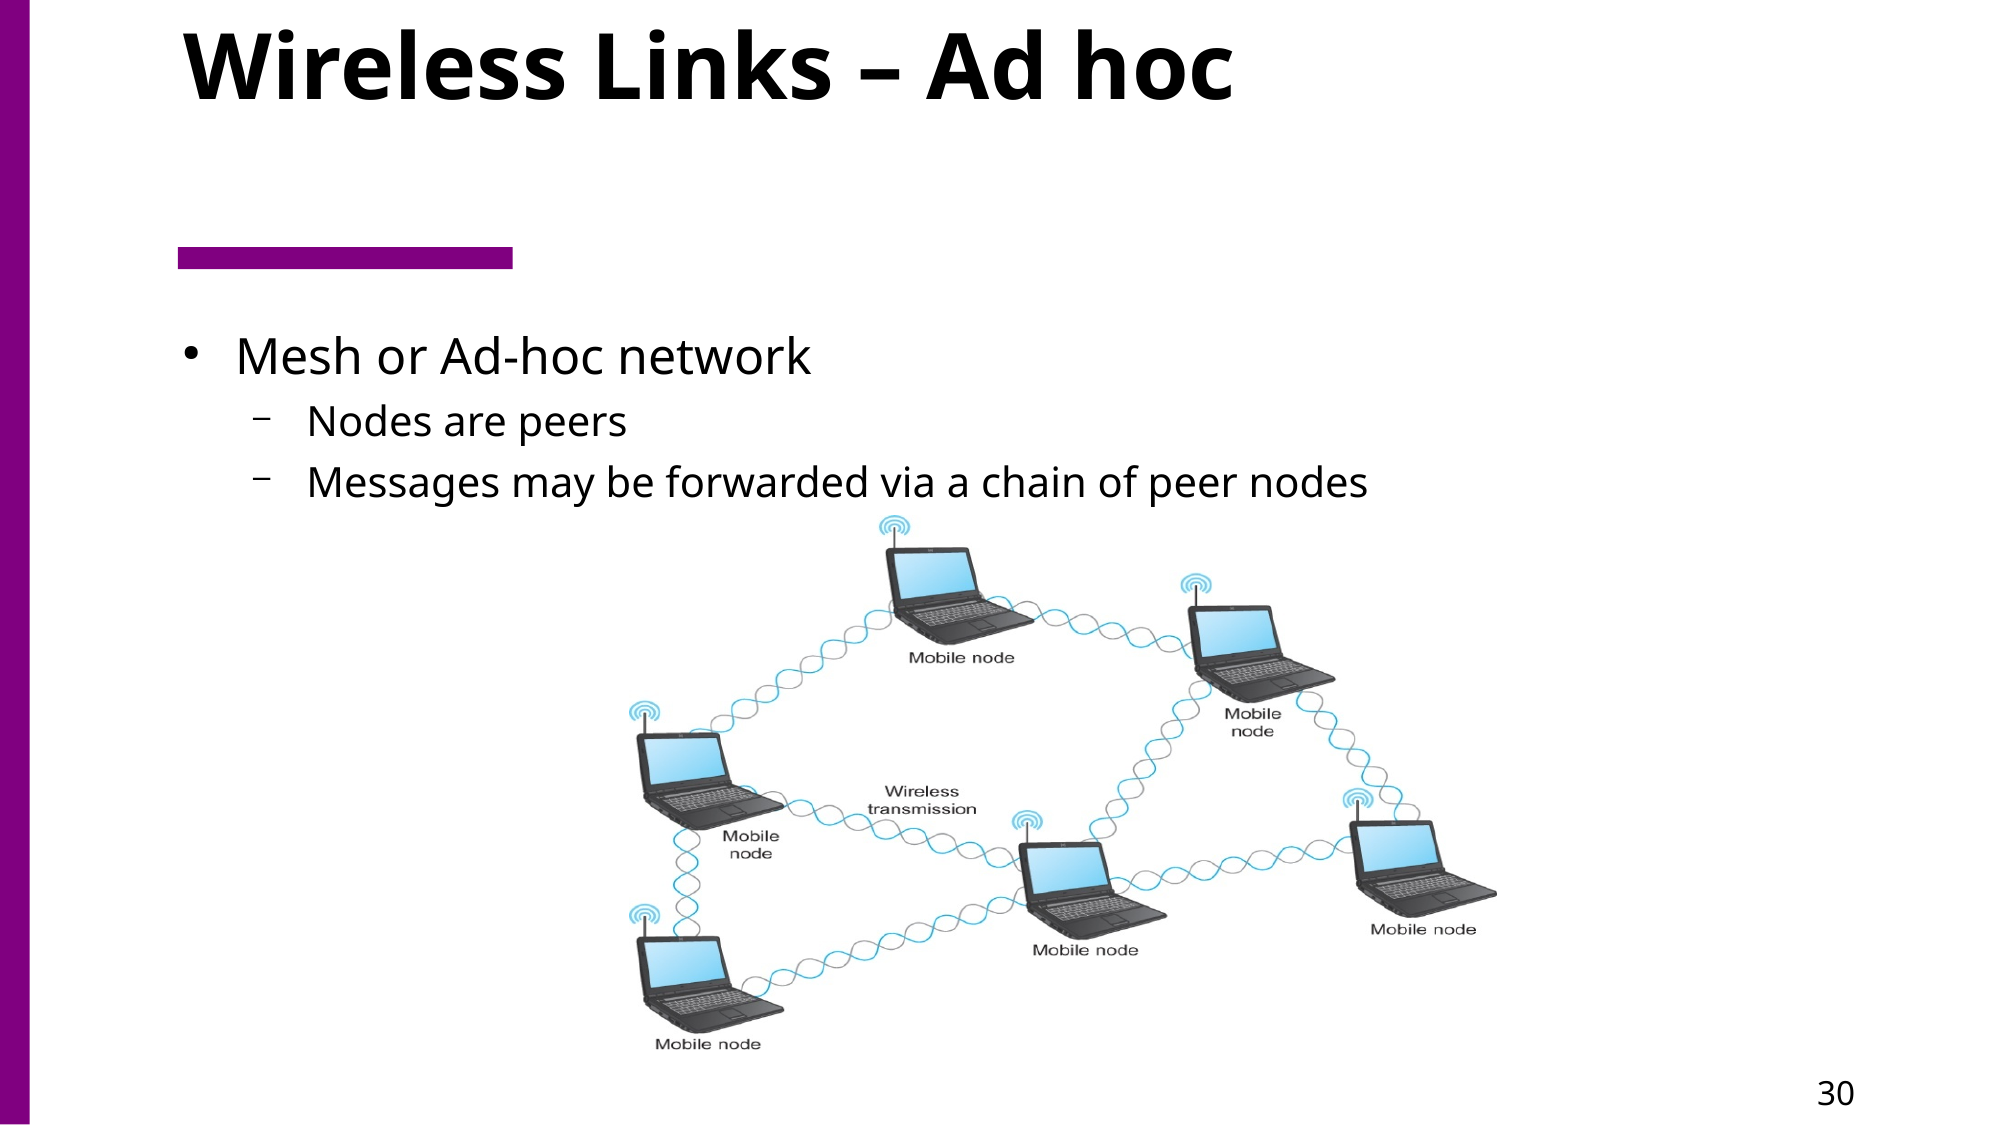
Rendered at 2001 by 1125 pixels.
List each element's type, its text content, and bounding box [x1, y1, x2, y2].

picture [629, 1024, 1497, 1052]
list Mesh or Ad-hoc network Nodes are peers Messages may be forwarded via a chain of peer nodes [149, 184, 1959, 1024]
title Wireless Links – Ad hoc [133, 0, 1946, 126]
